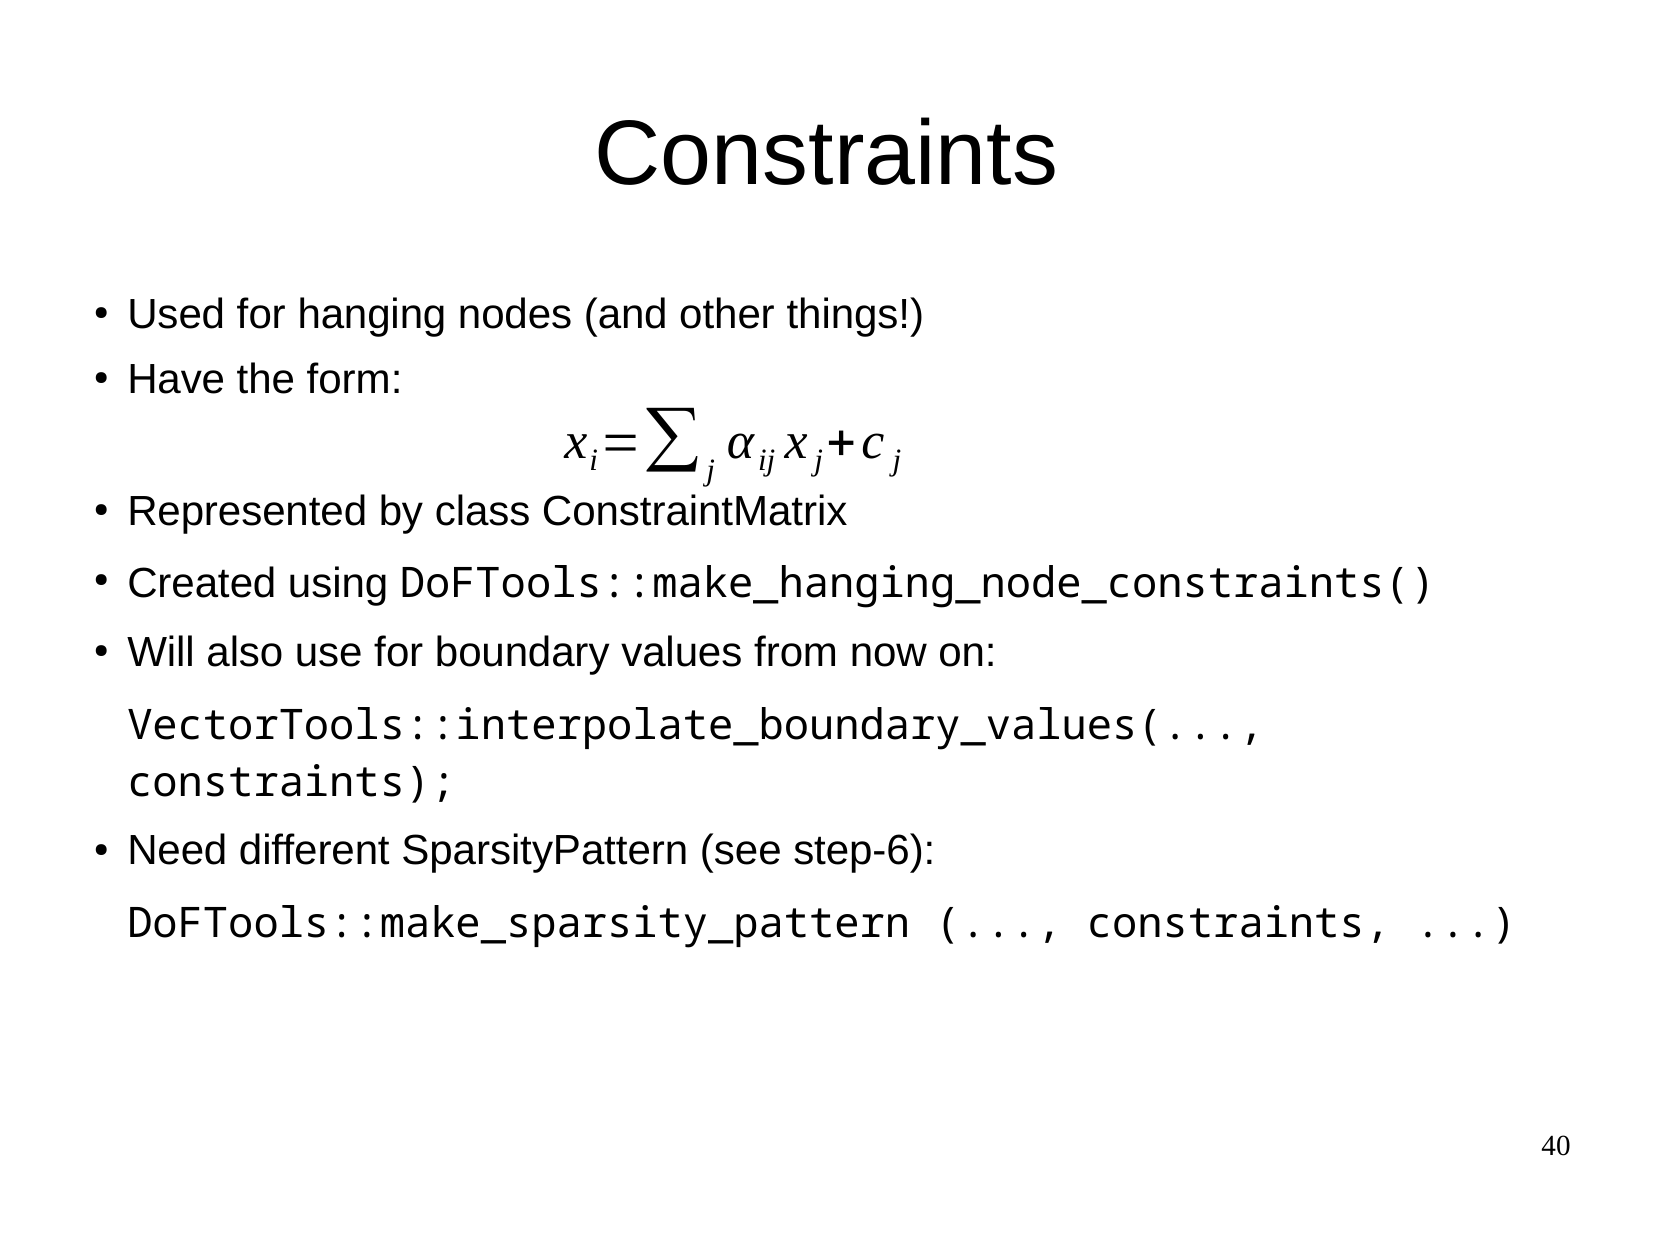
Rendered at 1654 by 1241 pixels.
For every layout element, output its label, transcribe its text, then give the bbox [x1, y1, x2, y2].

list Used for hanging nodes (and other things!) Have the form: Represented by class ConstraintMatrix Created using DoFTools::make_hanging_node_constraints() Will also use for boundary values from now on: VectorTools::interpolate_boundary_values(..., constraints); Need different SparsityPattern (see step-6): DoFTools::make_sparsity_pattern (..., constraints, ...) [82, 290, 1538, 1010]
title Constraints [82, 49, 1571, 257]
